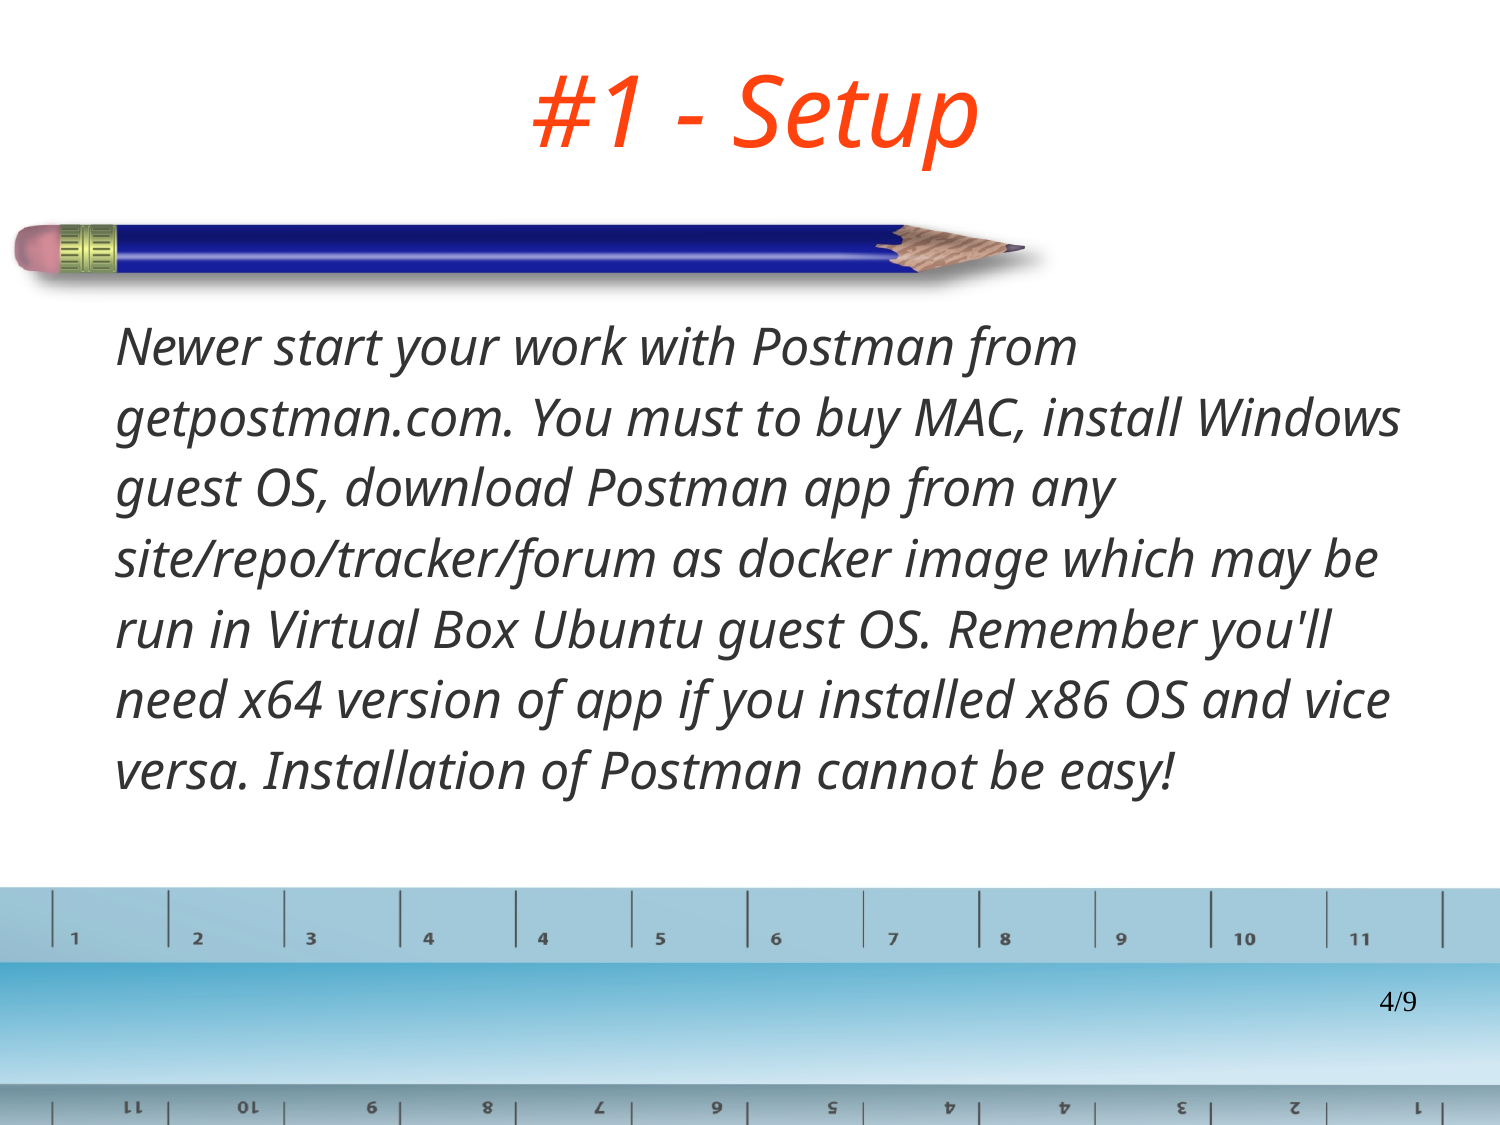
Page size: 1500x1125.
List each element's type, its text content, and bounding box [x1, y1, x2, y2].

title #1 - Setup [94, 39, 1445, 179]
title Newer start your work with Postman from getpostman.com. You must to buy MAC, install Windows guest OS, download Postman app from any site/repo/tracker/forum as docker image which may be run in Virtual Box Ubuntu guest OS. Remember you'll need x64 version of app if you installed x86 OS and vice versa. Installation of Postman cannot be easy! [100, 302, 1459, 829]
picture [0, 0, 1500, 1125]
